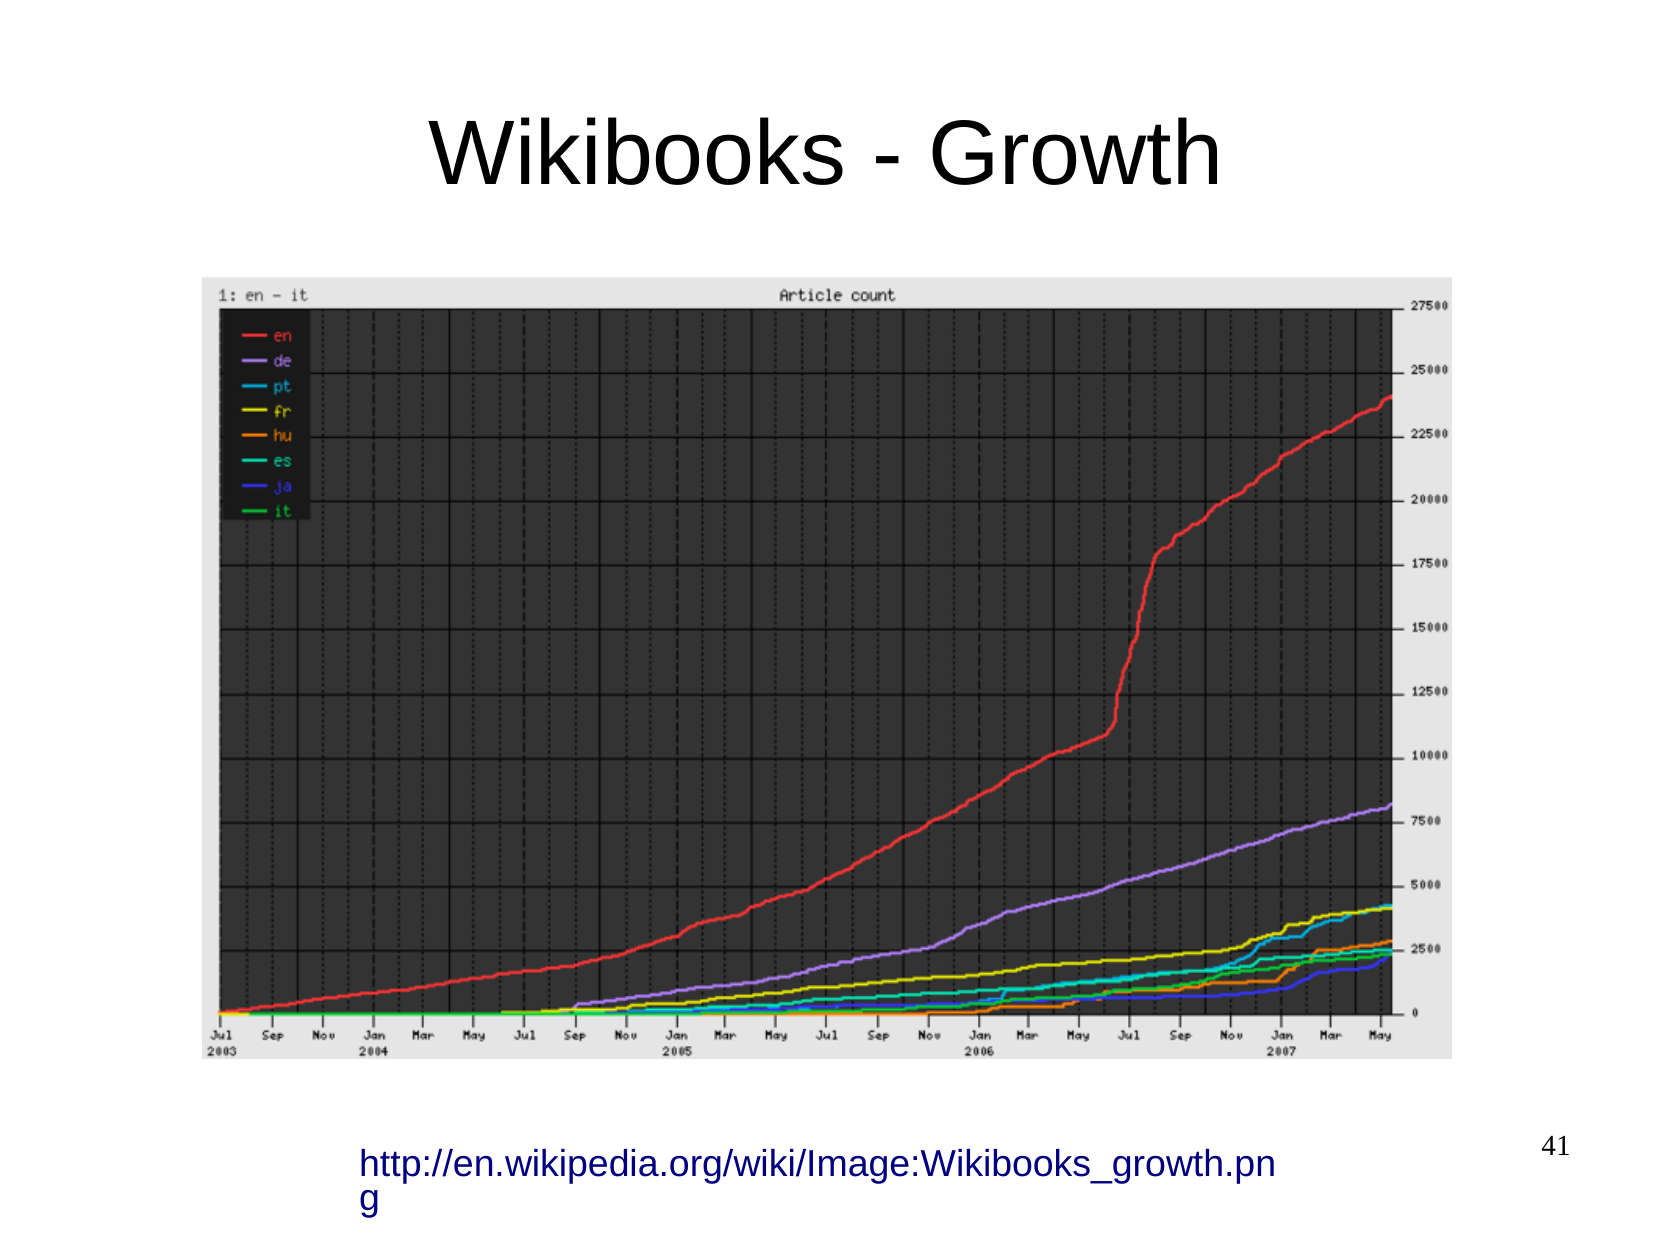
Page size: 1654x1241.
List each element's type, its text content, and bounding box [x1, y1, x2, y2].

picture [202, 276, 1452, 1059]
title Wikibooks - Growth [82, 49, 1571, 257]
text_box http://en.wikipedia.org/wiki/Image:Wikibooks_growth.png [344, 1135, 1310, 1193]
